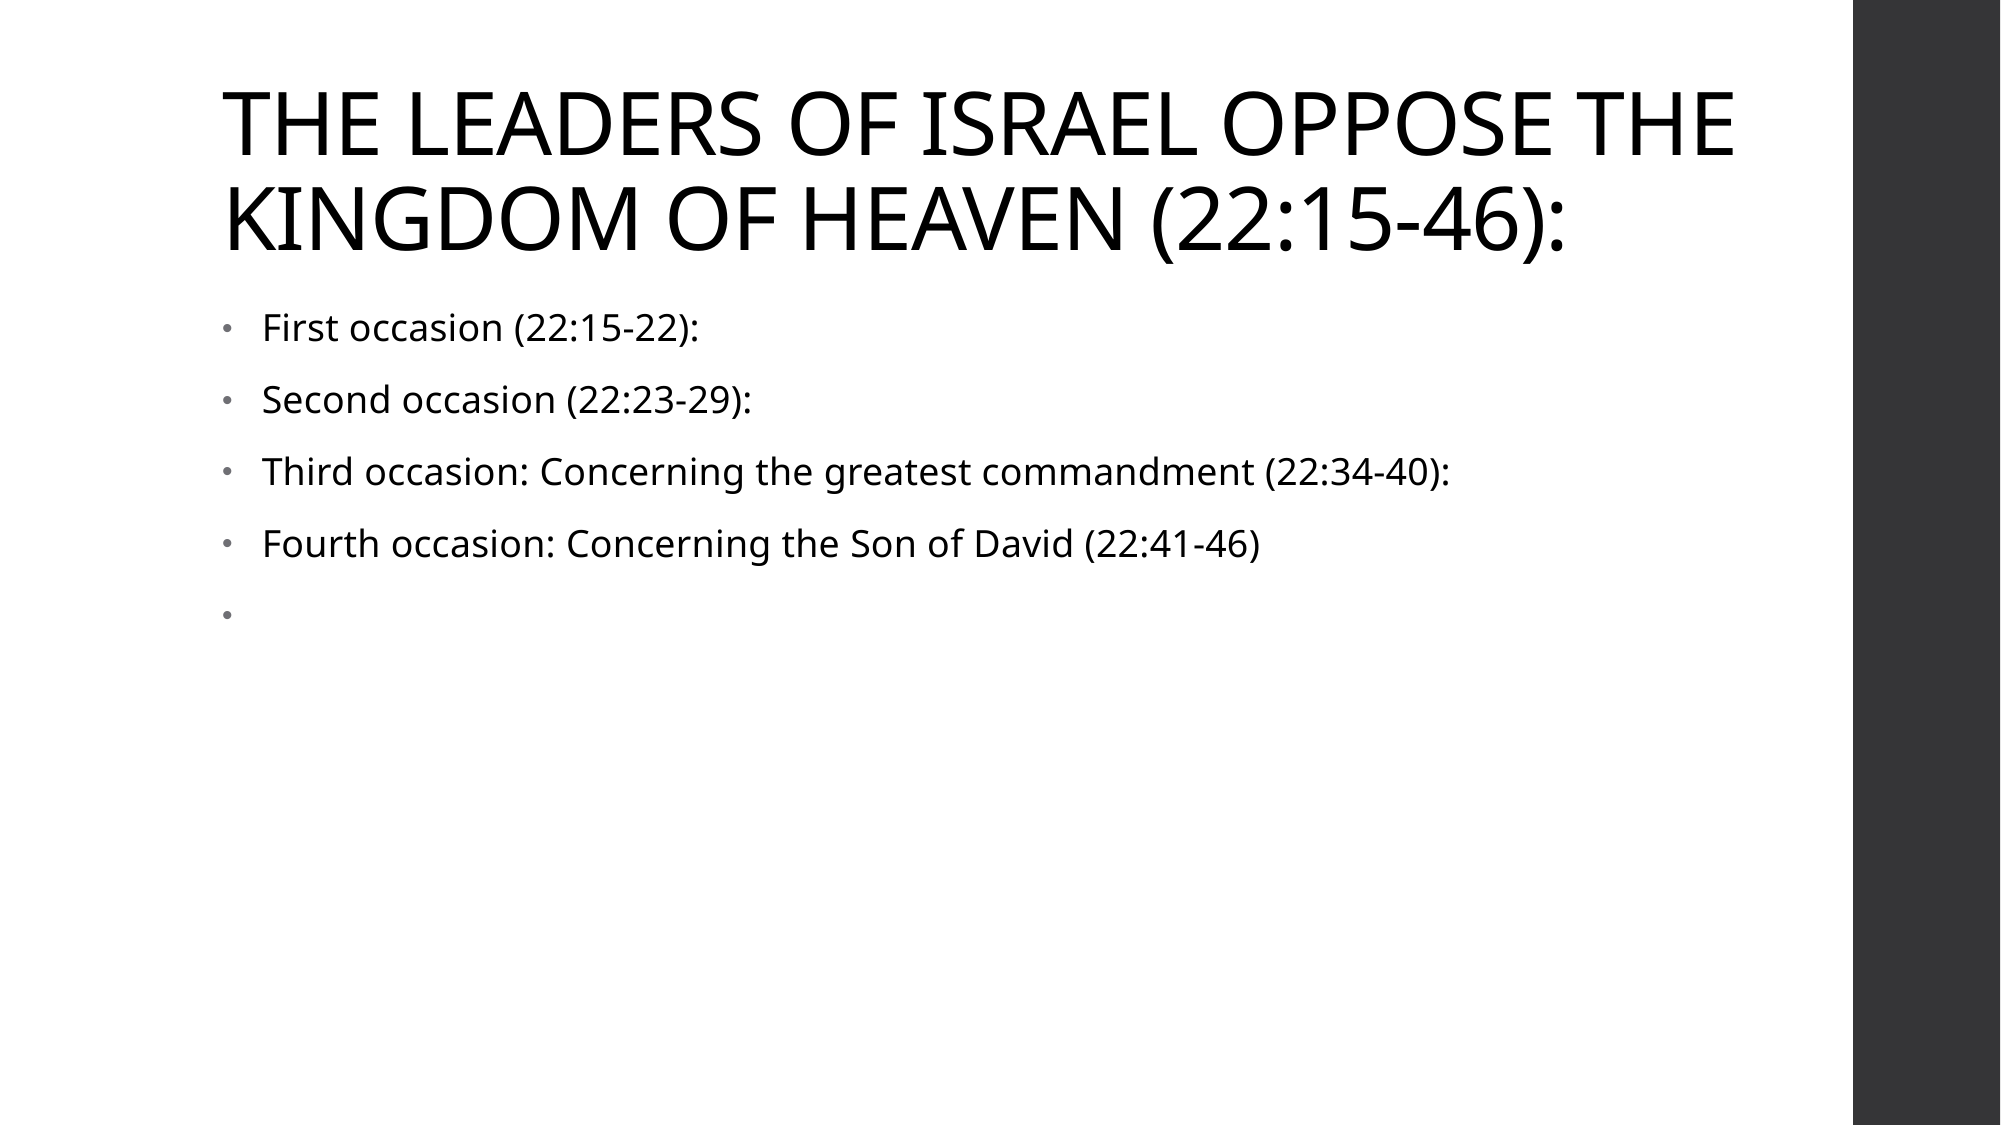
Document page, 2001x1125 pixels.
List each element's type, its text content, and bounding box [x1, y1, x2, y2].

list First occasion (22:15-22): Second occasion (22:23-29): Third occasion: Concerning the greatest commandment (22:34-40): Fourth occasion: Concerning the Son of David (22:41-46) [206, 299, 1617, 1014]
title THE LEADERS OF ISRAEL OPPOSE THE KINGDOM OF HEAVEN (22:15-46): [206, 60, 1797, 278]
